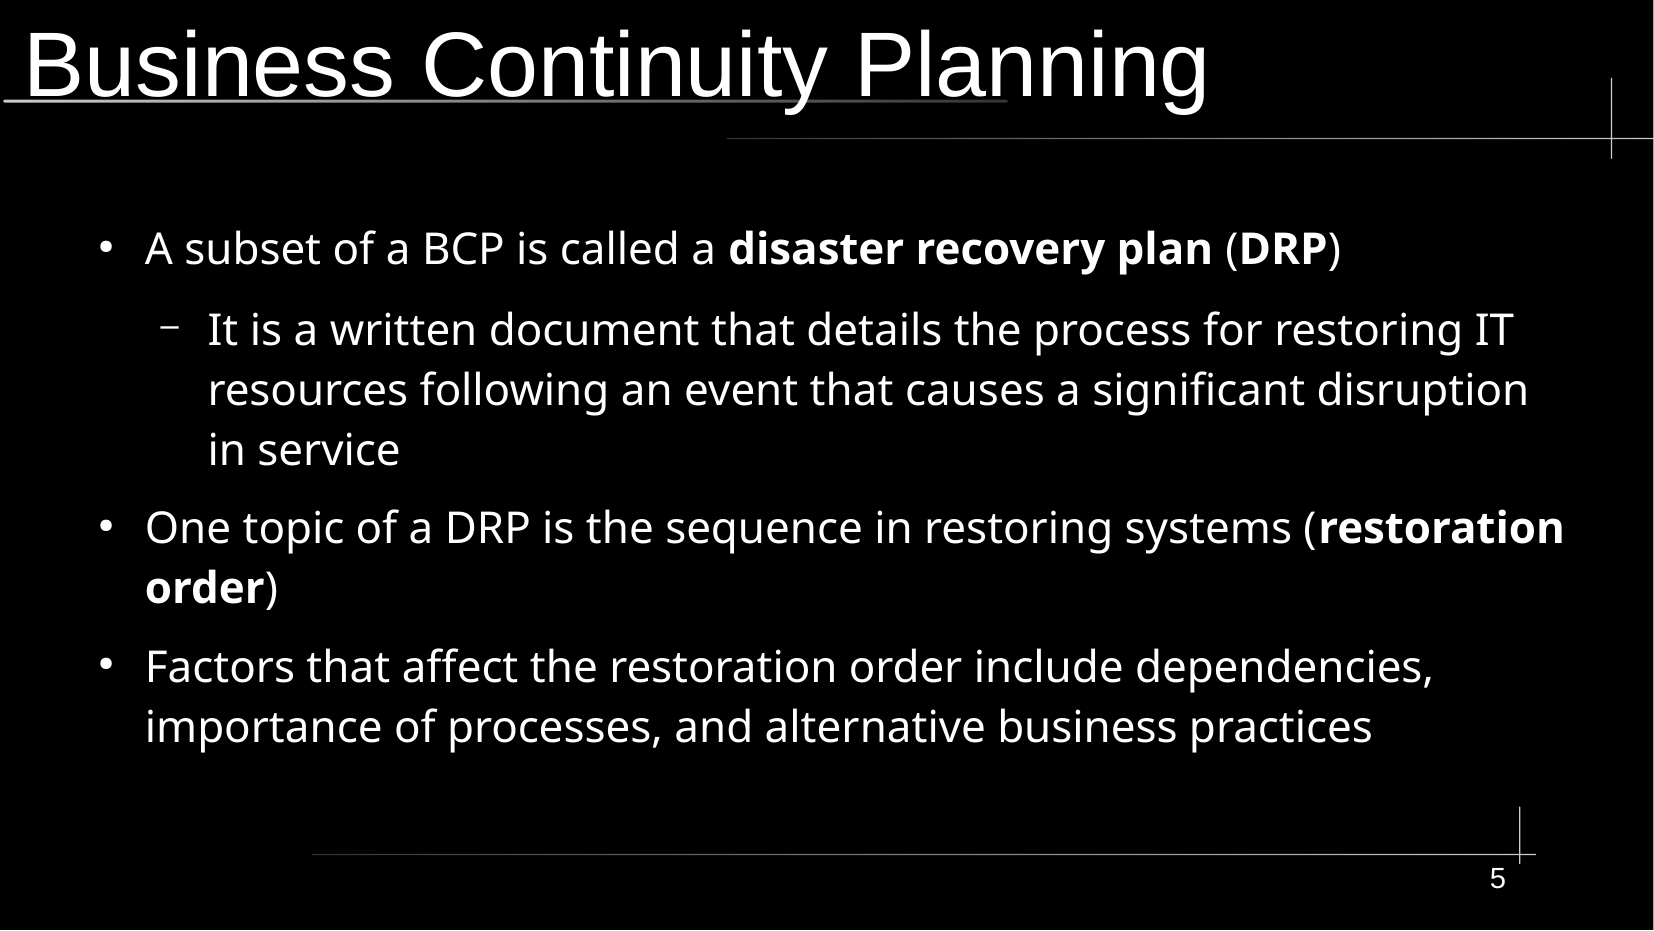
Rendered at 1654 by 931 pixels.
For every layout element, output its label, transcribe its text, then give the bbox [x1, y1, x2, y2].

list A subset of a BCP is called a disaster recovery plan (DRP) It is a written document that details the process for restoring IT resources following an event that causes a significant disruption in service One topic of a DRP is the sequence in restoring systems (restoration order) Factors that affect the restoration order include dependencies, importance of processes, and alternative business practices [82, 217, 1571, 758]
title Business Continuity Planning [23, 11, 1589, 119]
